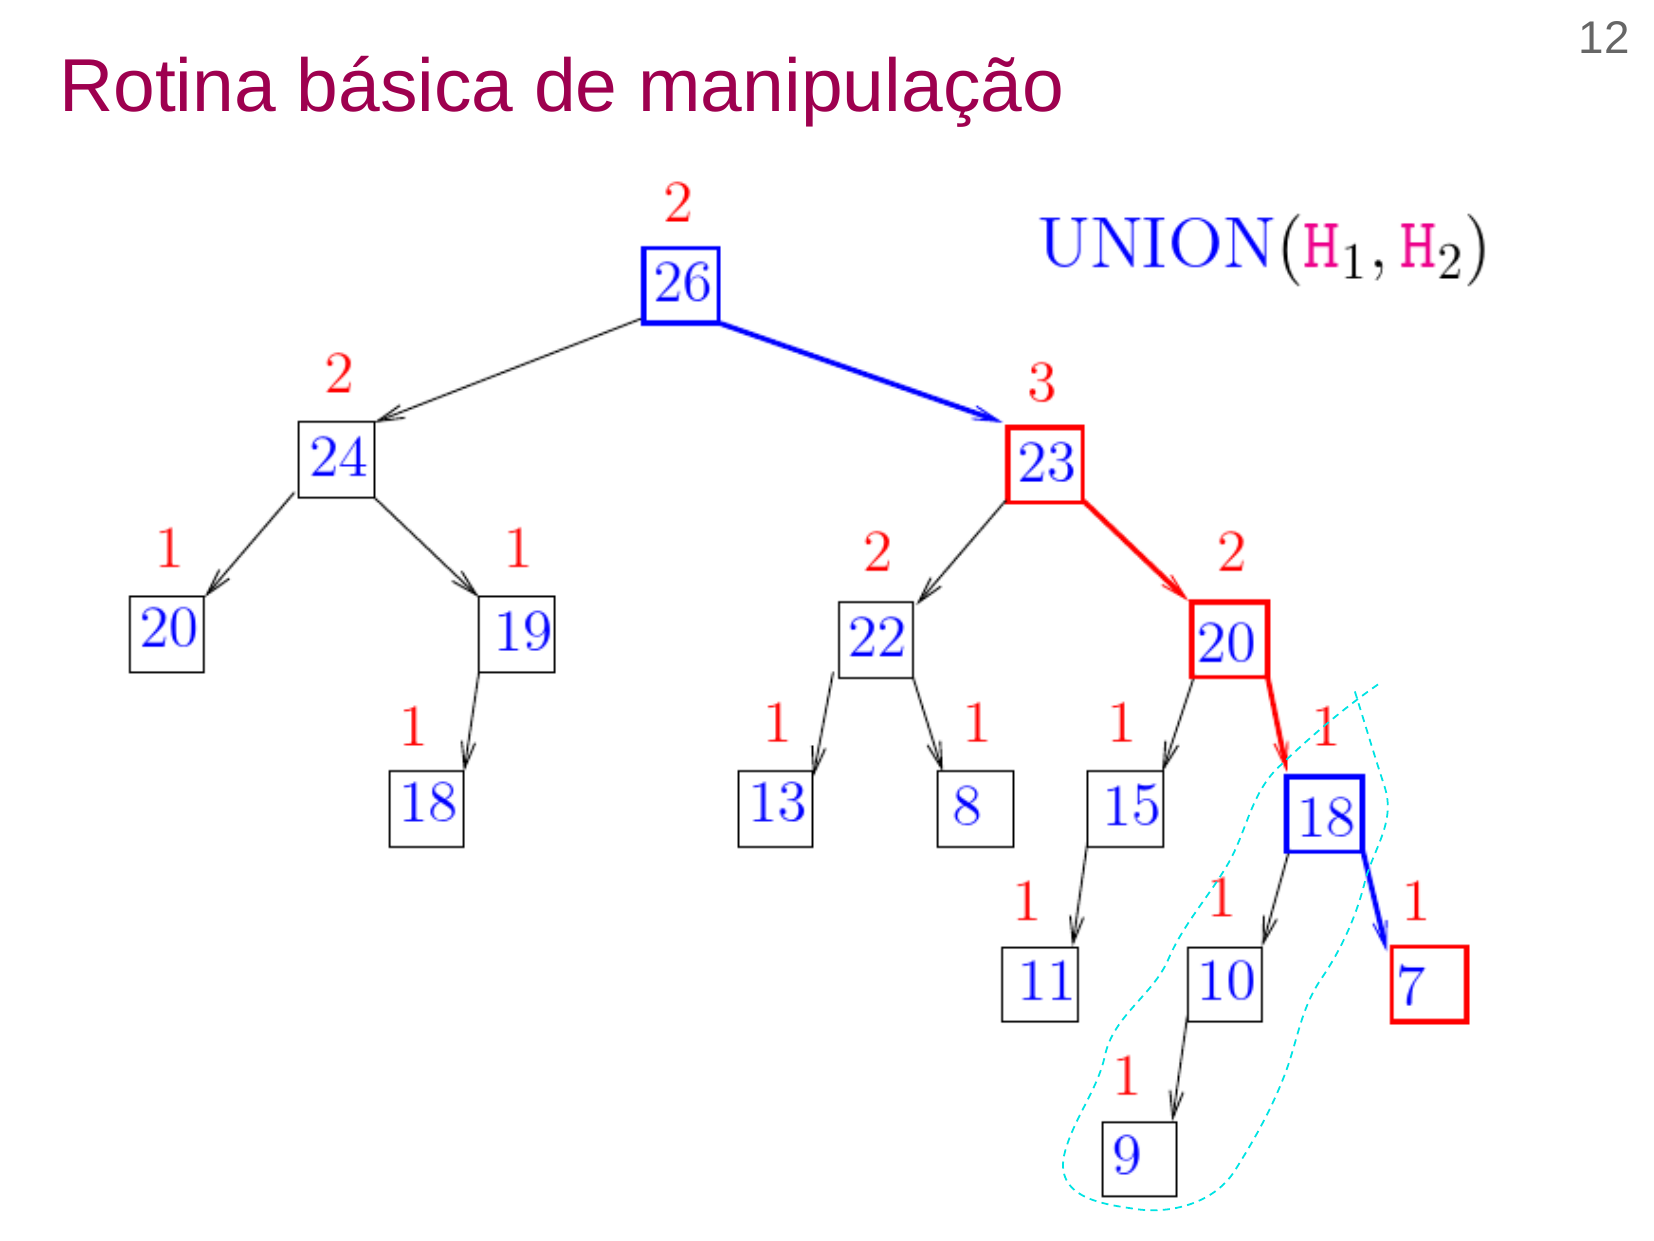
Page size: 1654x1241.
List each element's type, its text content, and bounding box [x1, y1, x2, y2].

picture [118, 165, 1506, 1211]
title Rotina básica de manipulação [59, 29, 1595, 148]
